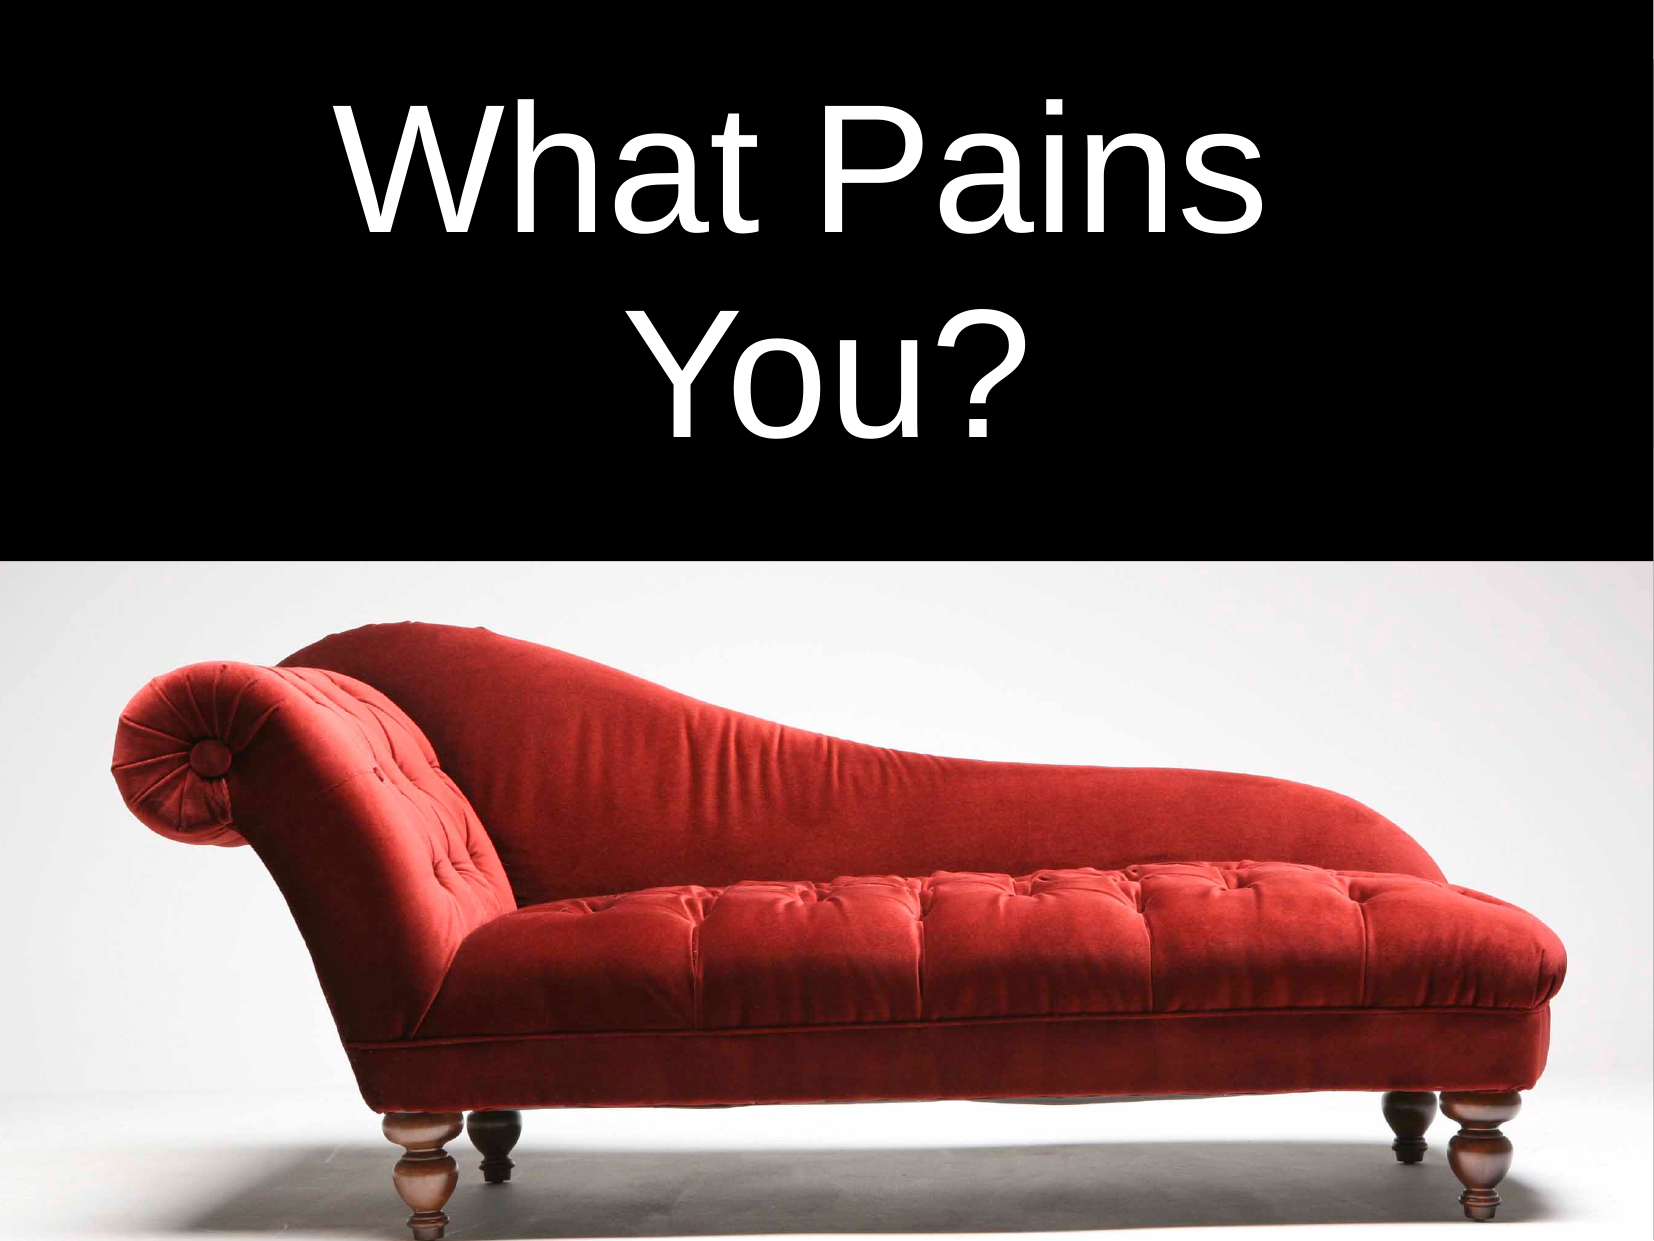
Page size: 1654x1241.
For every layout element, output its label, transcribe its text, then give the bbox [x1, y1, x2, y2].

picture [0, 562, 1654, 1241]
text_box What Pains You? [0, 59, 1654, 562]
